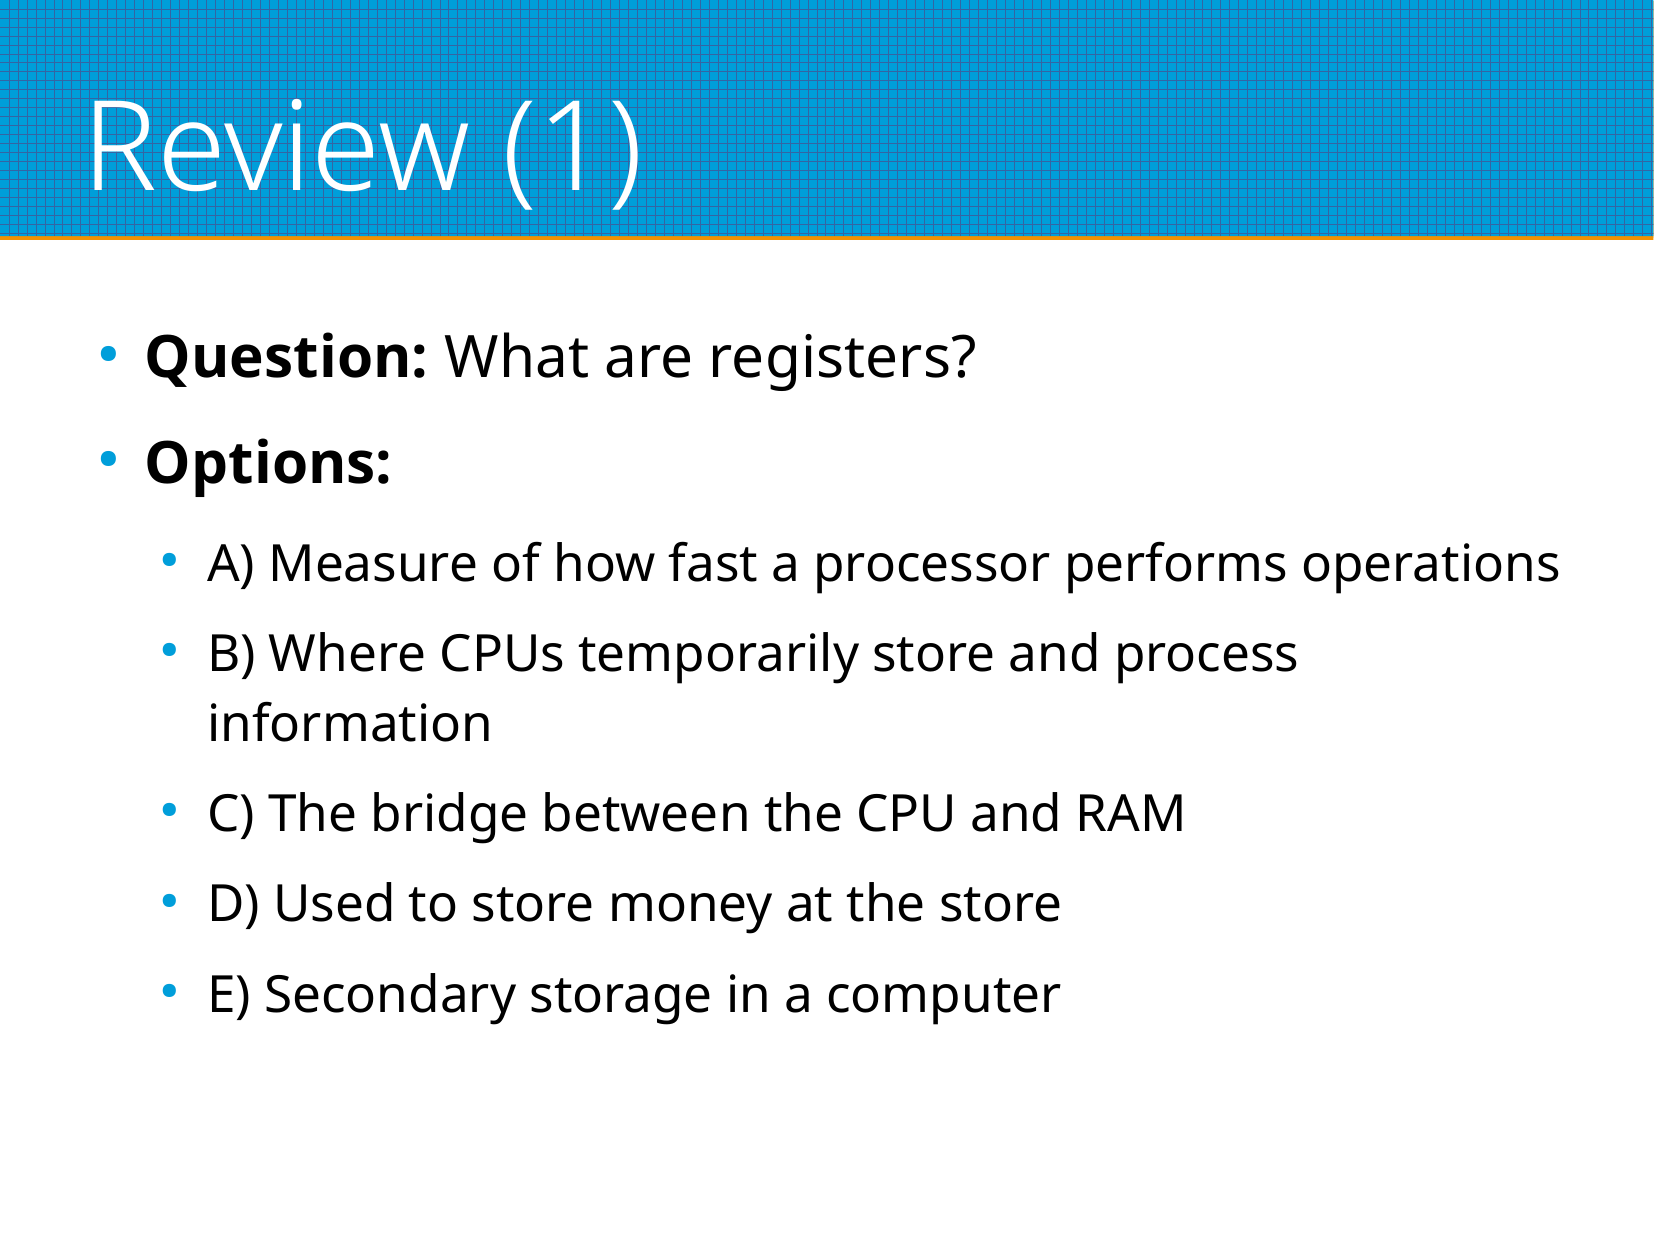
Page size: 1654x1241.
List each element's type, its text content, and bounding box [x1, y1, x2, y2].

list Question: What are registers? Options: A) Measure of how fast a processor performs operations B) Where CPUs temporarily store and process information C) The bridge between the CPU and RAM D) Used to store money at the store E) Secondary storage in a computer [82, 314, 1563, 1081]
title Review (1) [82, 19, 1571, 227]
